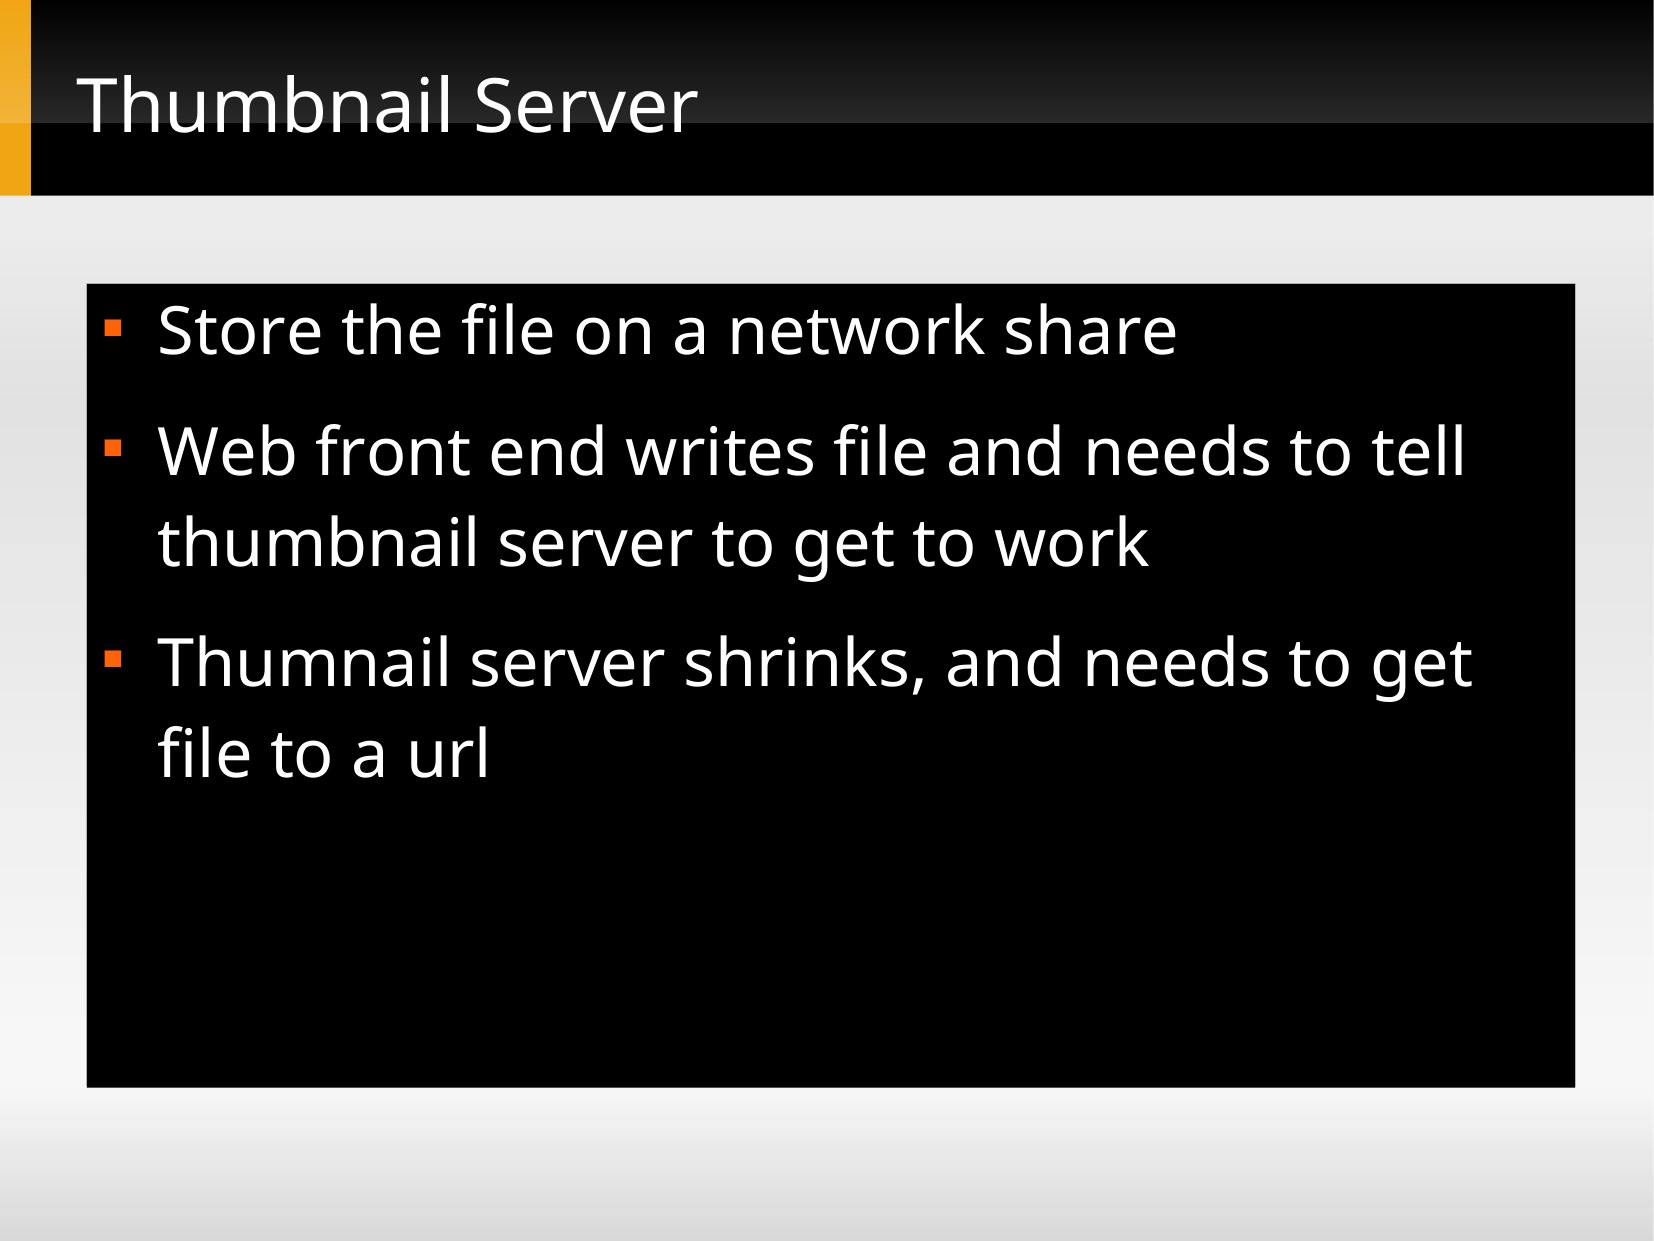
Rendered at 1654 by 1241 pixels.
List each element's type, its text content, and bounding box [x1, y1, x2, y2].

picture [0, 0, 1654, 1241]
title Thumbnail Server [76, 7, 1565, 200]
list Store the file on a network share Web front end writes file and needs to tell thumbnail server to get to work Thumnail server shrinks, and needs to get file to a url [86, 283, 1576, 1088]
